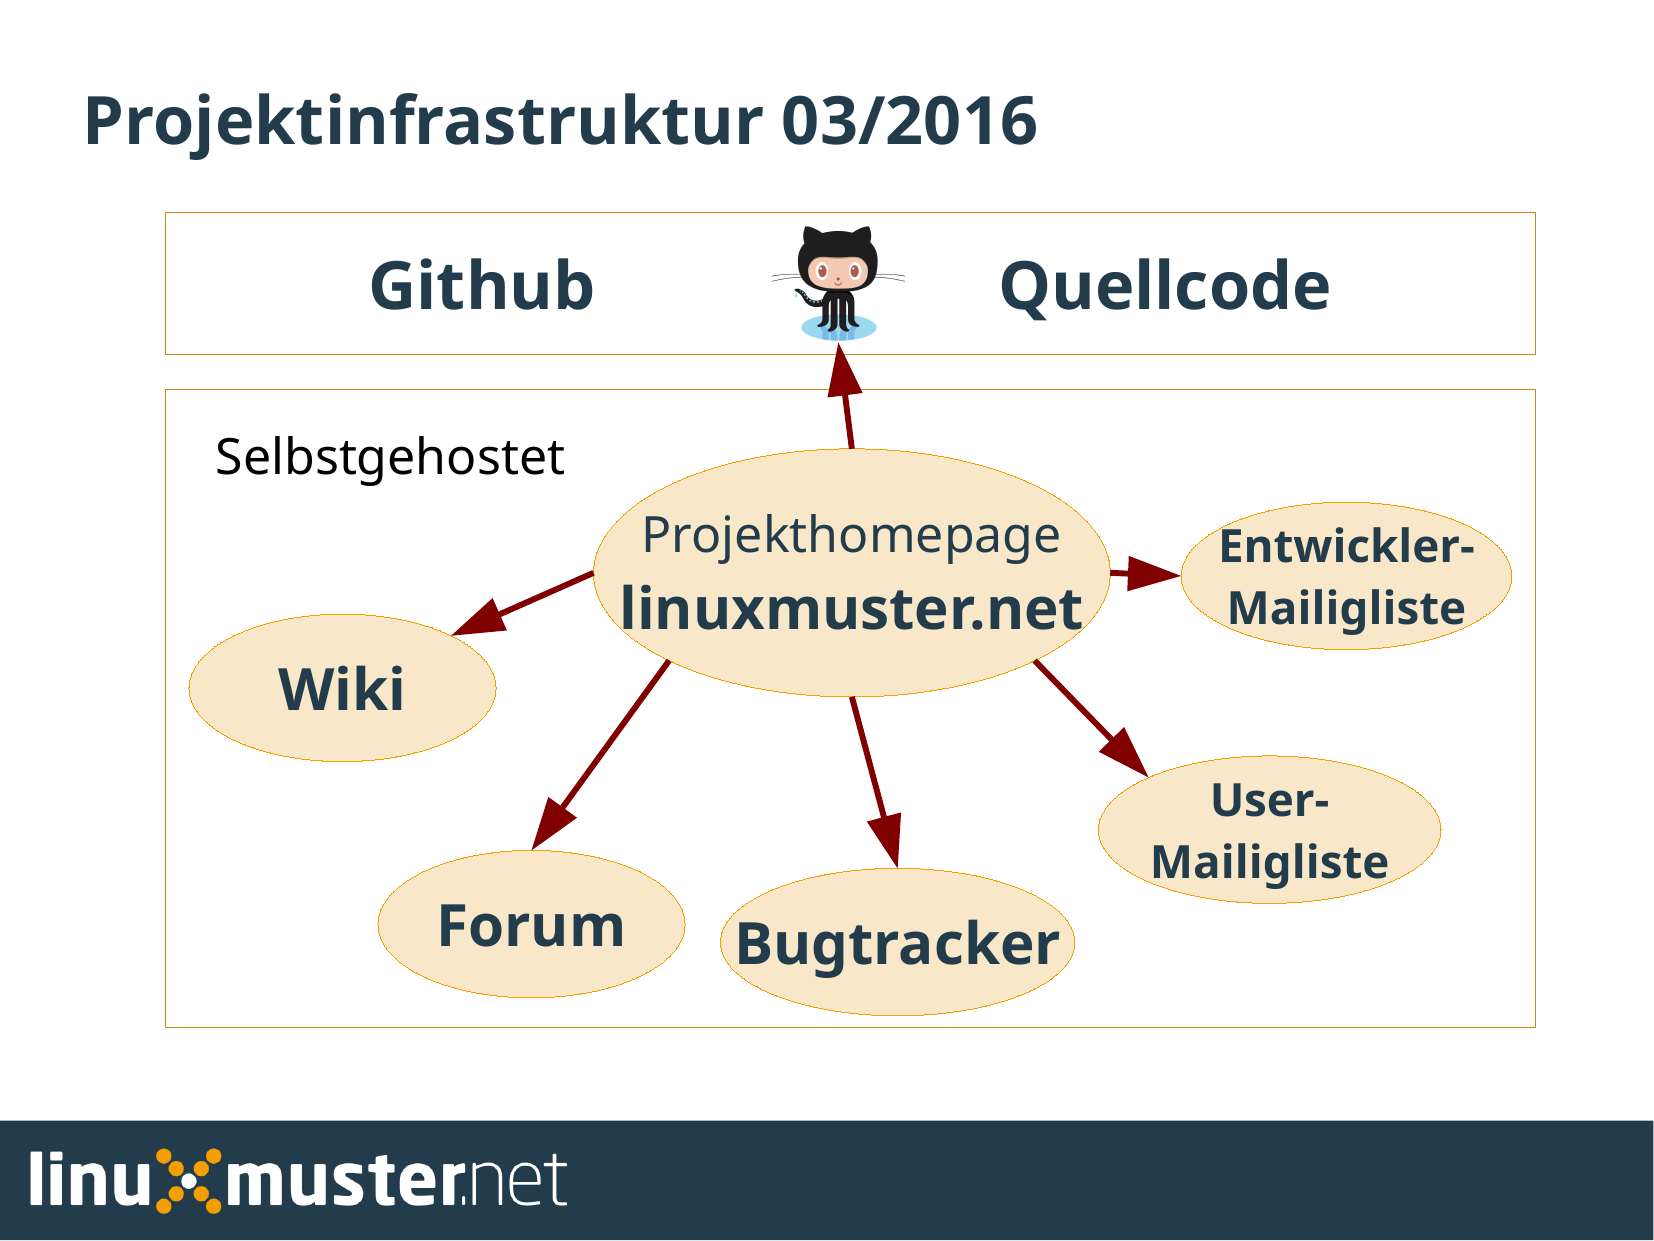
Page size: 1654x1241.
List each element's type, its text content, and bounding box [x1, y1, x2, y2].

text_box Projekthomepage linuxmuster.net [593, 448, 1111, 697]
text_box User- Mailigliste [1098, 755, 1442, 904]
text_box Bugtracker [720, 868, 1075, 1016]
picture [767, 224, 910, 343]
text_box Selbstgehostet [200, 413, 605, 488]
text_box Wiki [188, 614, 497, 762]
text_box Forum [377, 850, 686, 998]
text_box Entwickler- Mailigliste [1181, 502, 1512, 650]
picture [6, 1127, 591, 1229]
title Projektinfrastruktur 03/2016 [82, 49, 1571, 189]
text_box Github Quellcode [165, 212, 1536, 355]
